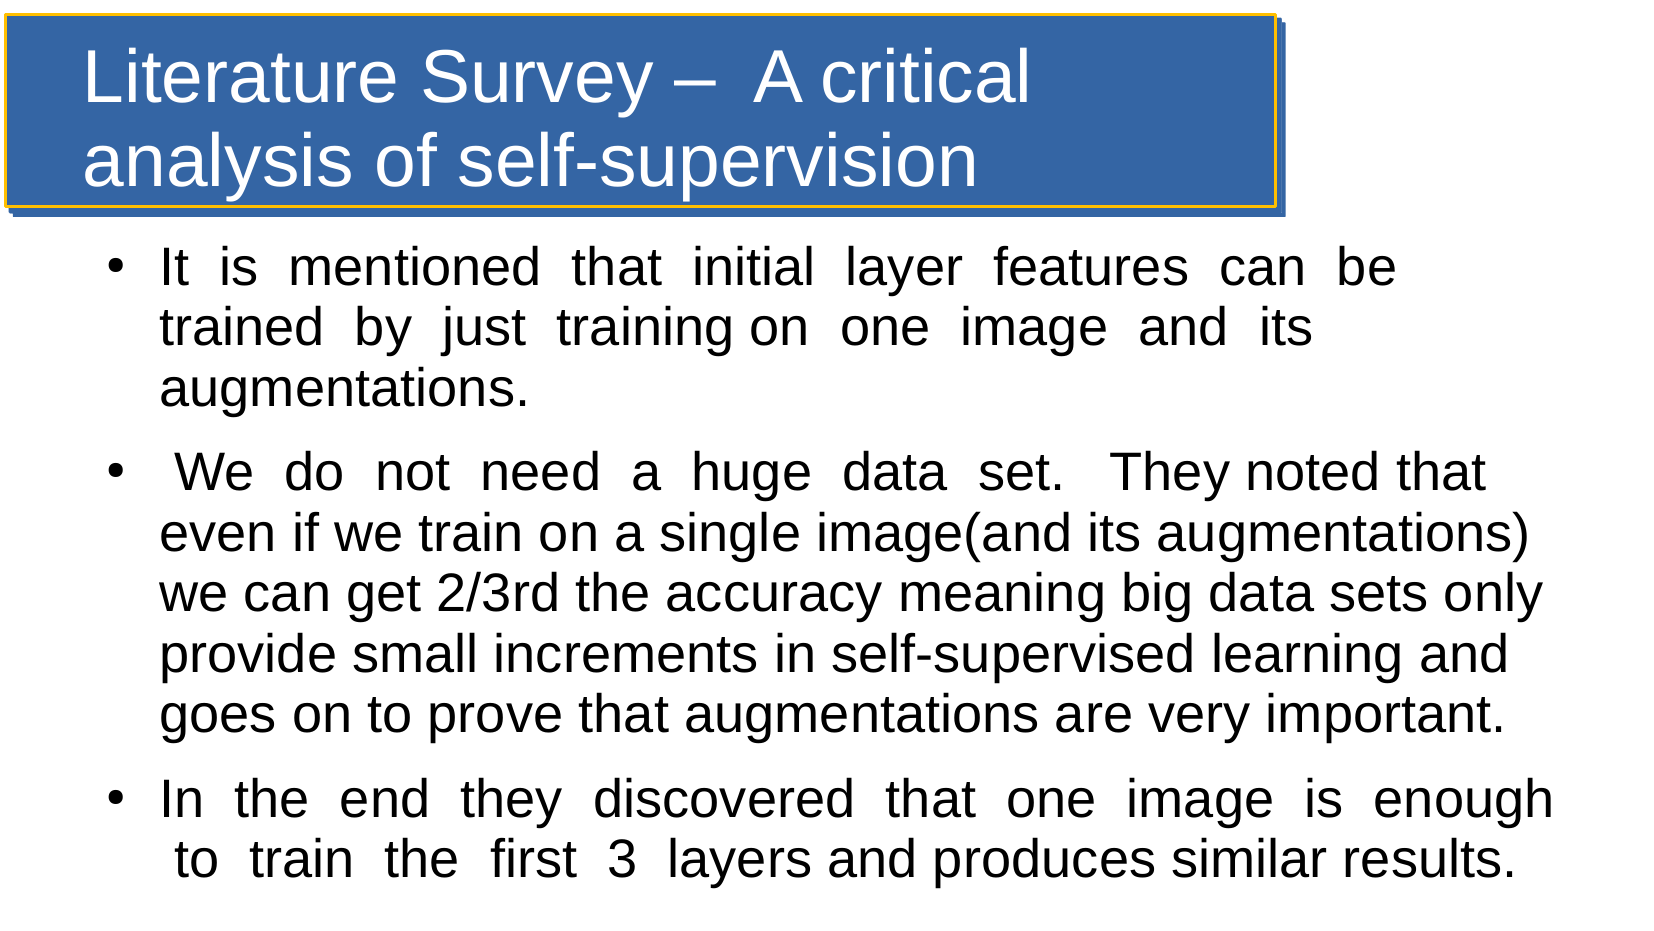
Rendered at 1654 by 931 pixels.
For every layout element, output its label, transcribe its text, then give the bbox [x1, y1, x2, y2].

title Literature Survey – A critical analysis of self-supervision [82, 34, 1235, 203]
list It is mentioned that initial layer features can be trained by just training on one image and its augmentations. We do not need a huge data set. They noted that even if we train on a single image(and its augmentations) we can get 2/3rd the accuracy meaning big data sets only provide small increments in self-supervised learning and goes on to prove that augmentations are very important. In the end they discovered that one image is enough to train the first 3 layers and produces similar results. [88, 236, 1565, 901]
